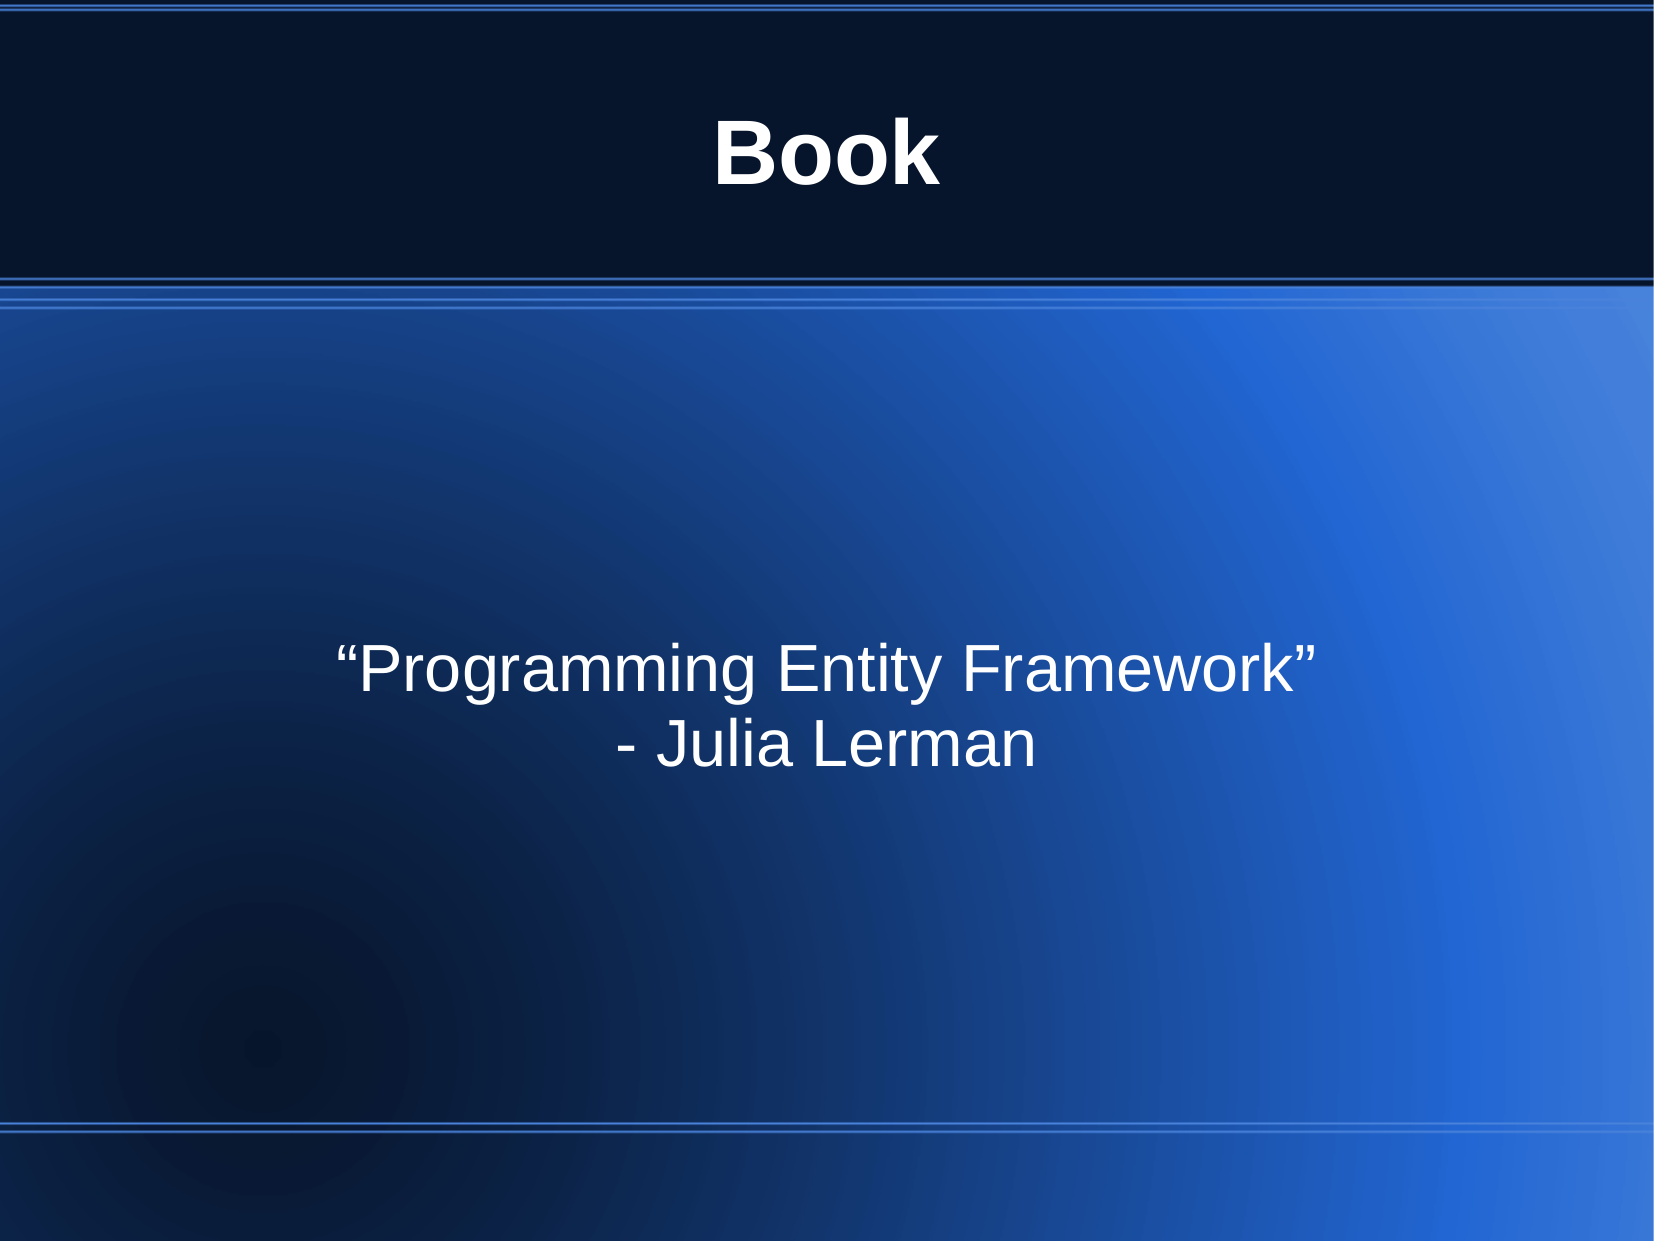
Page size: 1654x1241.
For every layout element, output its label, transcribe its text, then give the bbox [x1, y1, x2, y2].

picture [0, 0, 1654, 1241]
subtitle “Programming Entity Framework” - Julia Lerman [82, 355, 1571, 1058]
title Book [82, 49, 1571, 257]
